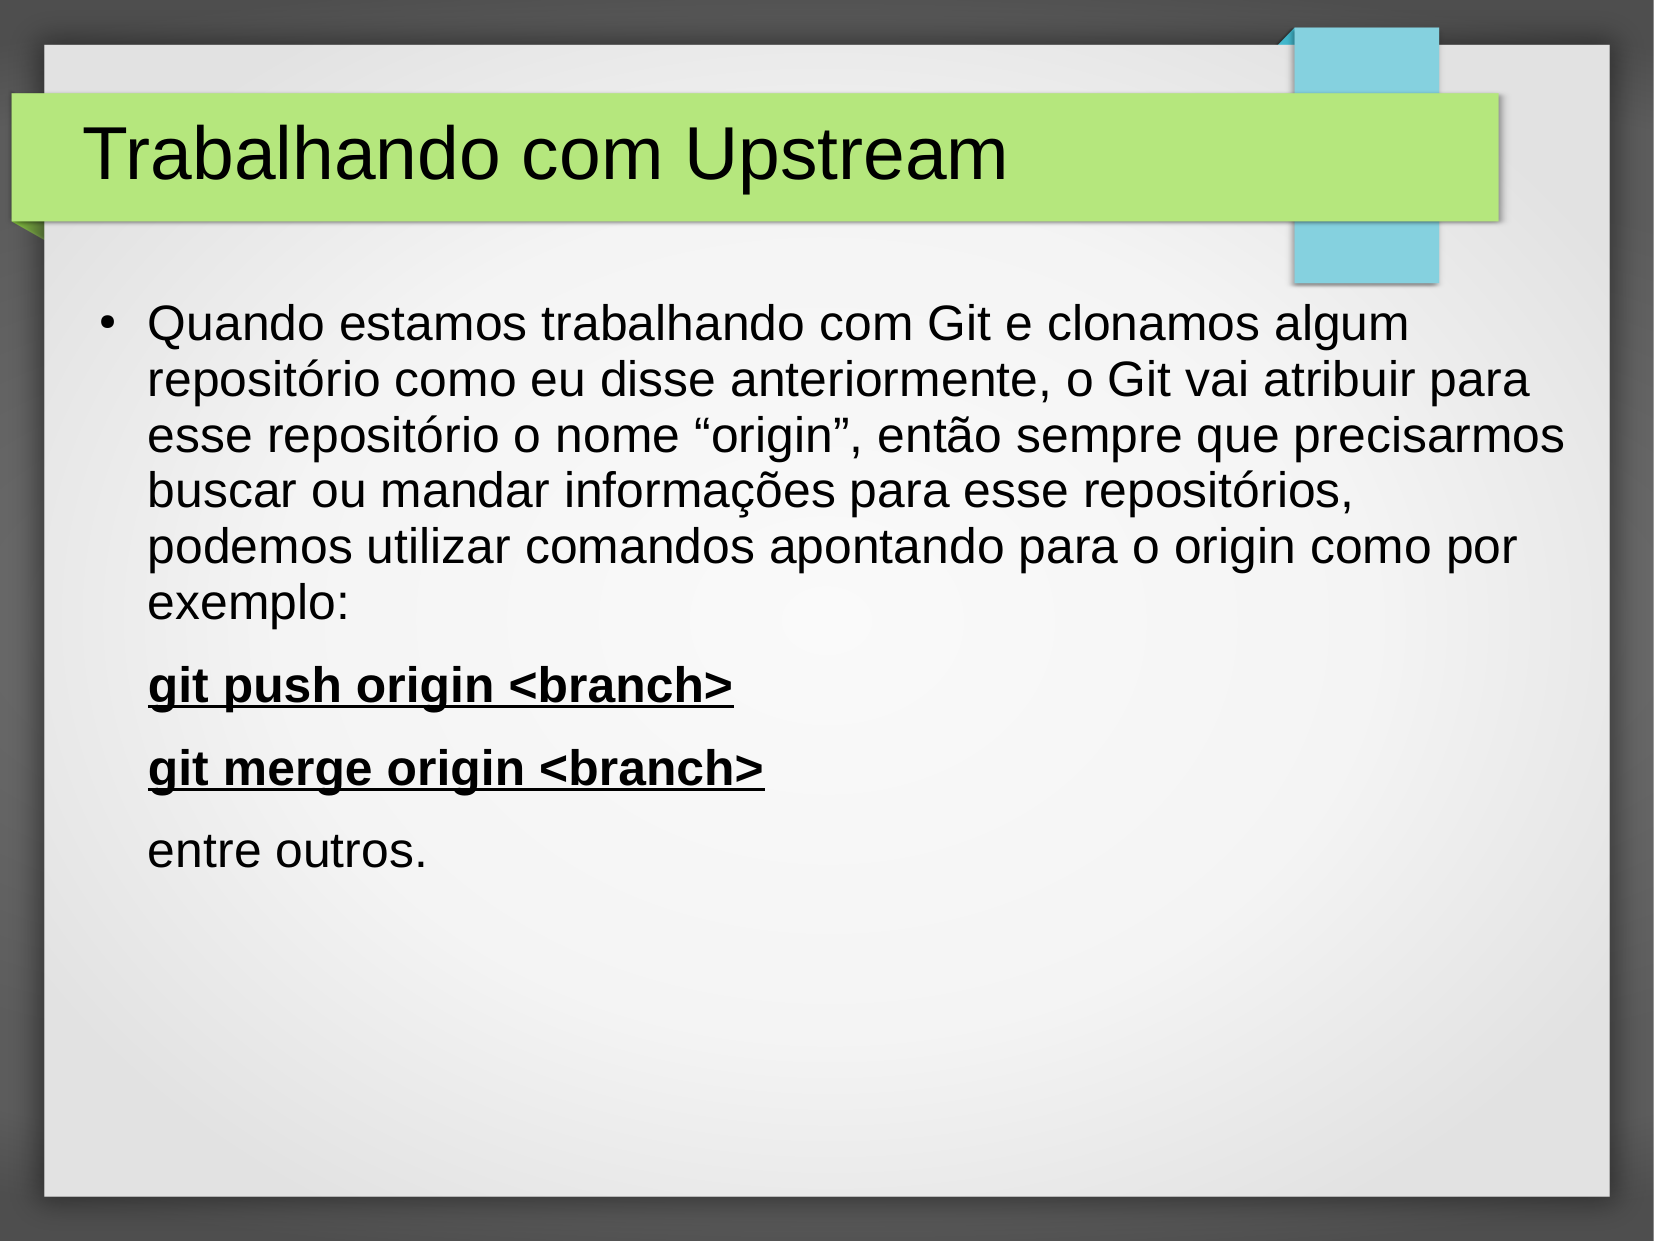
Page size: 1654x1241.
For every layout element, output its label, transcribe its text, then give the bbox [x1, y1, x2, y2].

list Quando estamos trabalhando com Git e clonamos algum repositório como eu disse anteriormente, o Git vai atribuir para esse repositório o nome “origin”, então sempre que precisarmos buscar ou mandar informações para esse repositórios, podemos utilizar comandos apontando para o origin como por exemplo: git push origin <branch> git merge origin <branch> entre outros. [82, 295, 1571, 886]
title Trabalhando com Upstream [82, 94, 1264, 213]
picture [0, 0, 1654, 1241]
